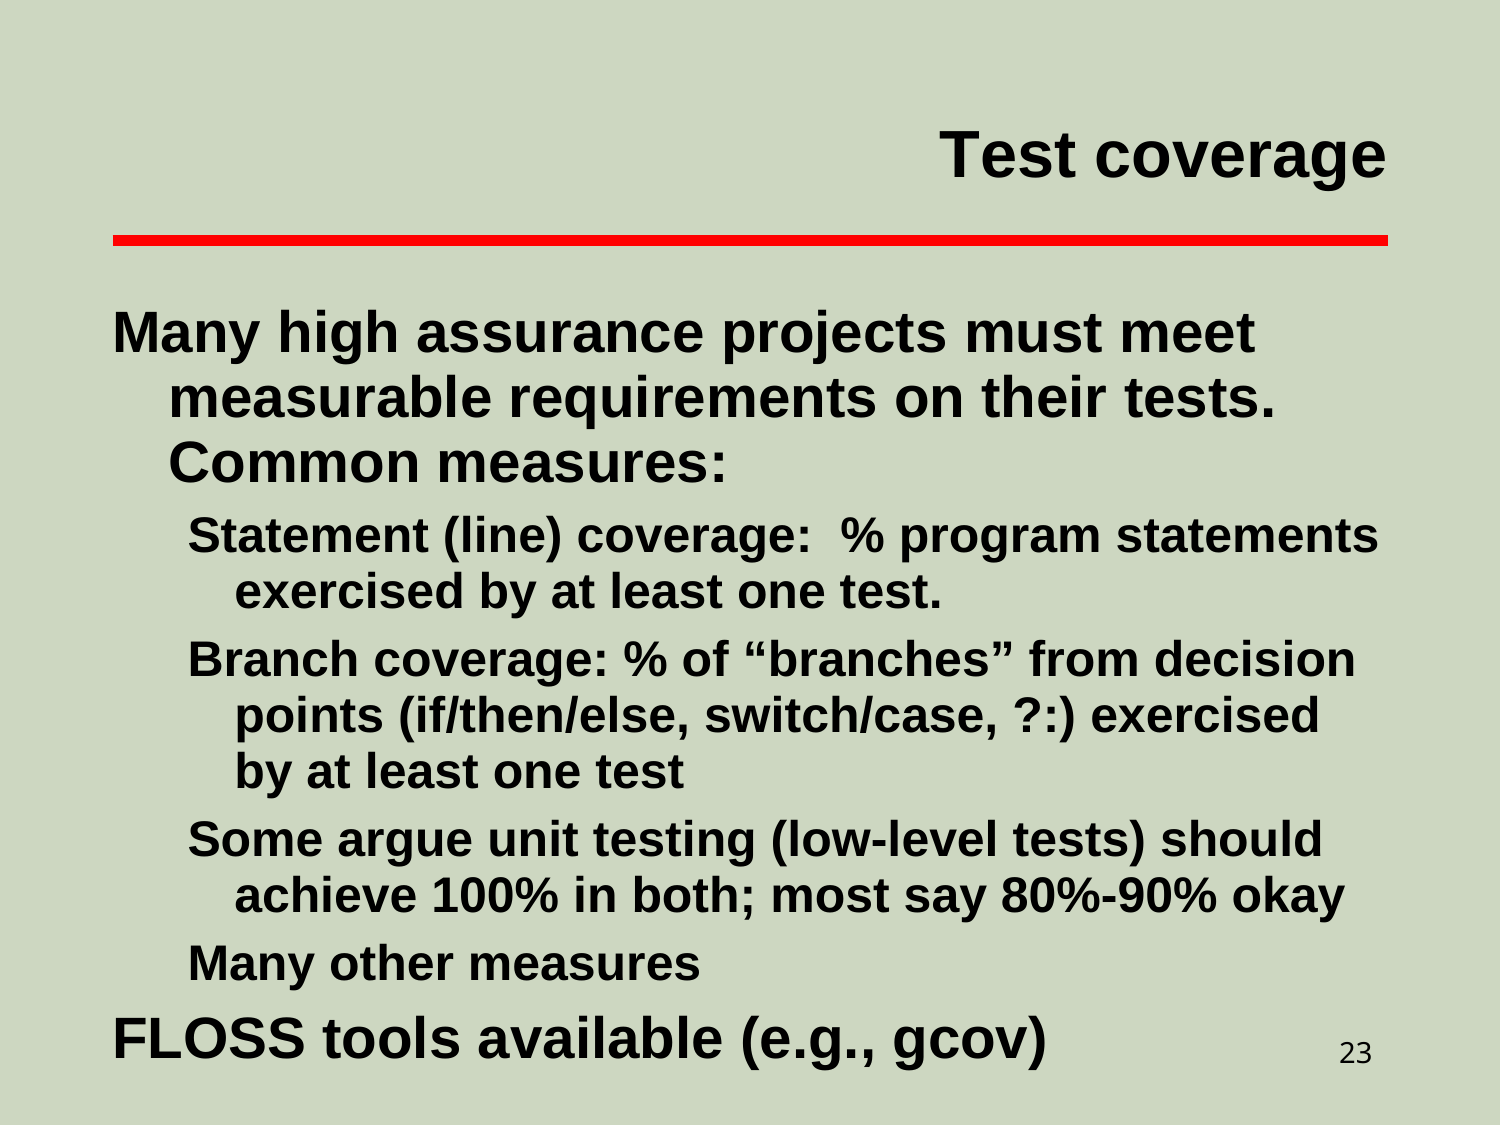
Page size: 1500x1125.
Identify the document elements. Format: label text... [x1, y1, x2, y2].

list Many high assurance projects must meet measurable requirements on their tests. Common measures: Statement (line) coverage: % program statements exercised by at least one test. Branch coverage: % of “branches” from decision points (if/then/else, switch/case, ?:) exercised by at least one test Some argue unit testing (low-level tests) should achieve 100% in both; most say 80%-90% okay Many other measures FLOSS tools available (e.g., gcov) [112, 299, 1388, 1111]
title Test coverage [337, 85, 1388, 224]
